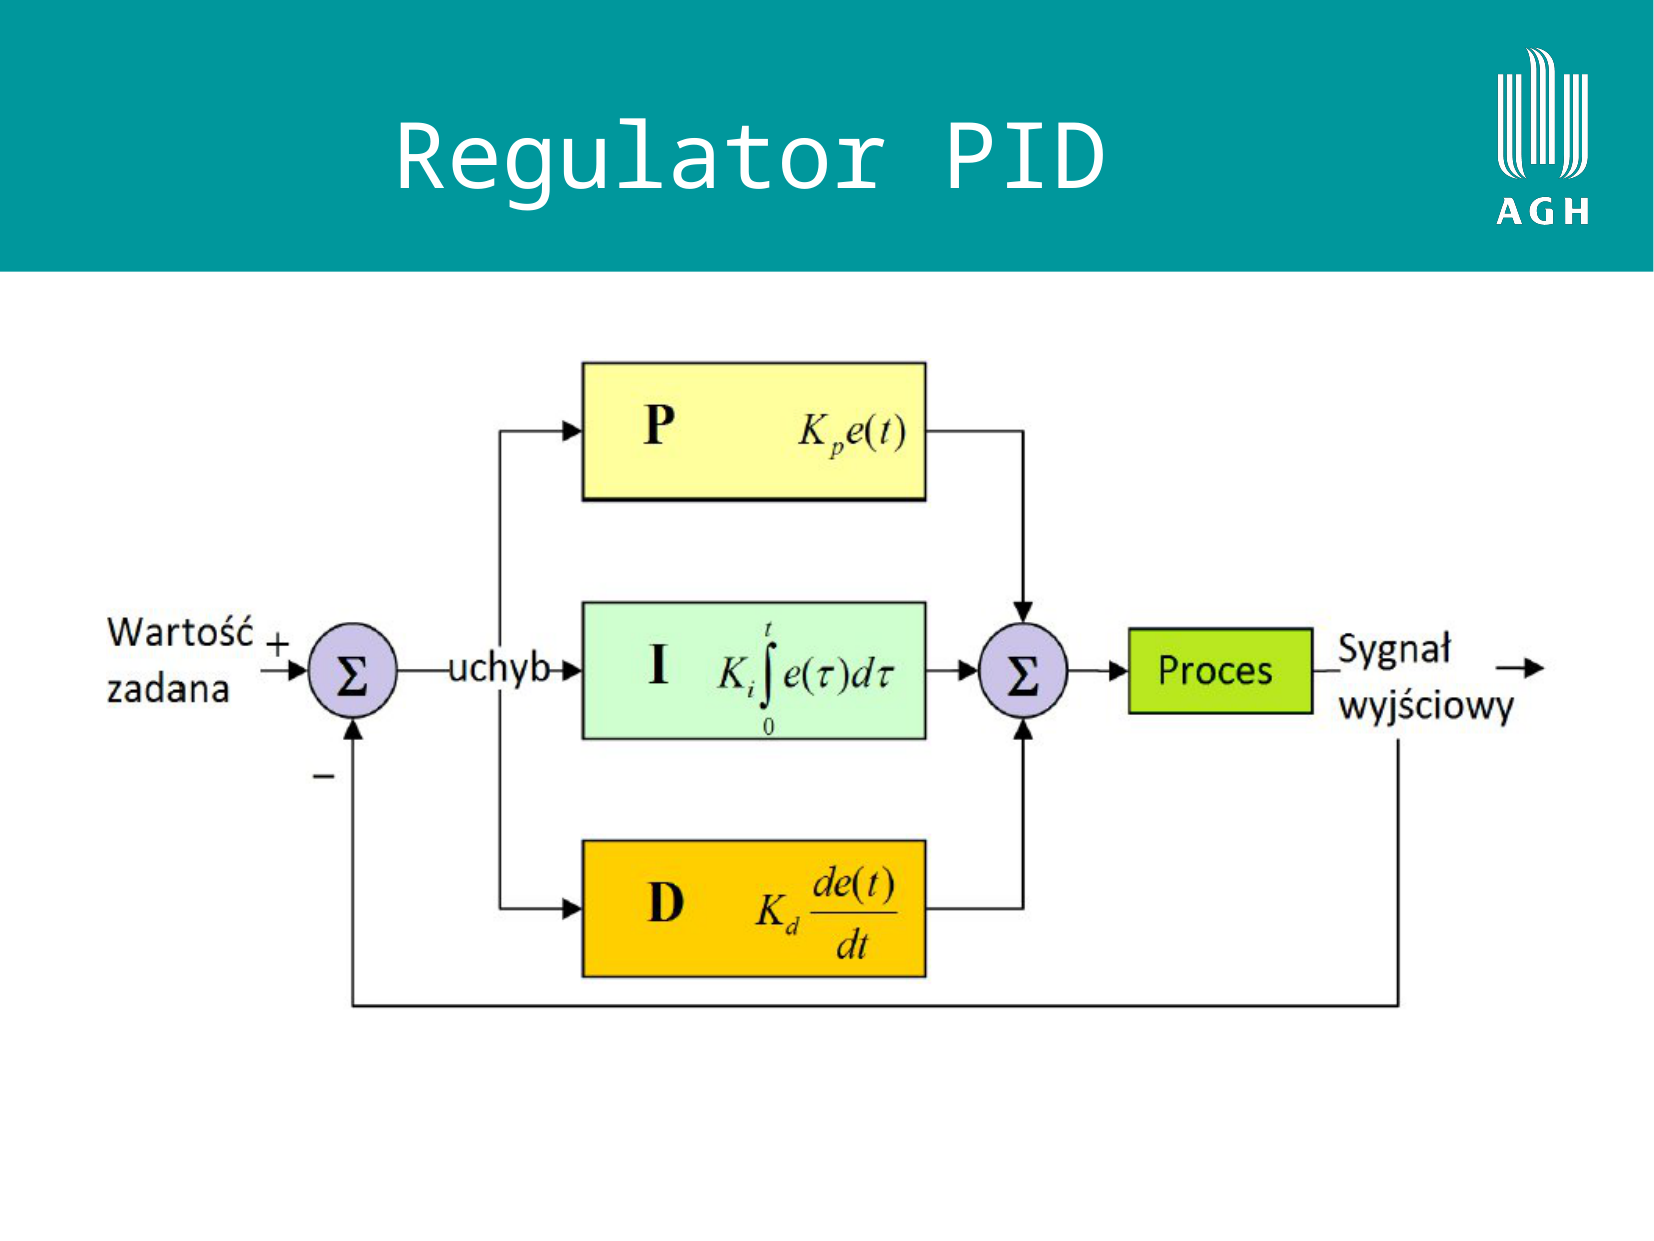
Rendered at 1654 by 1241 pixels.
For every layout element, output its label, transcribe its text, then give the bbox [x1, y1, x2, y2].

title Regulator PID [82, 49, 1418, 257]
picture [1496, 47, 1588, 225]
picture [106, 358, 1569, 1028]
